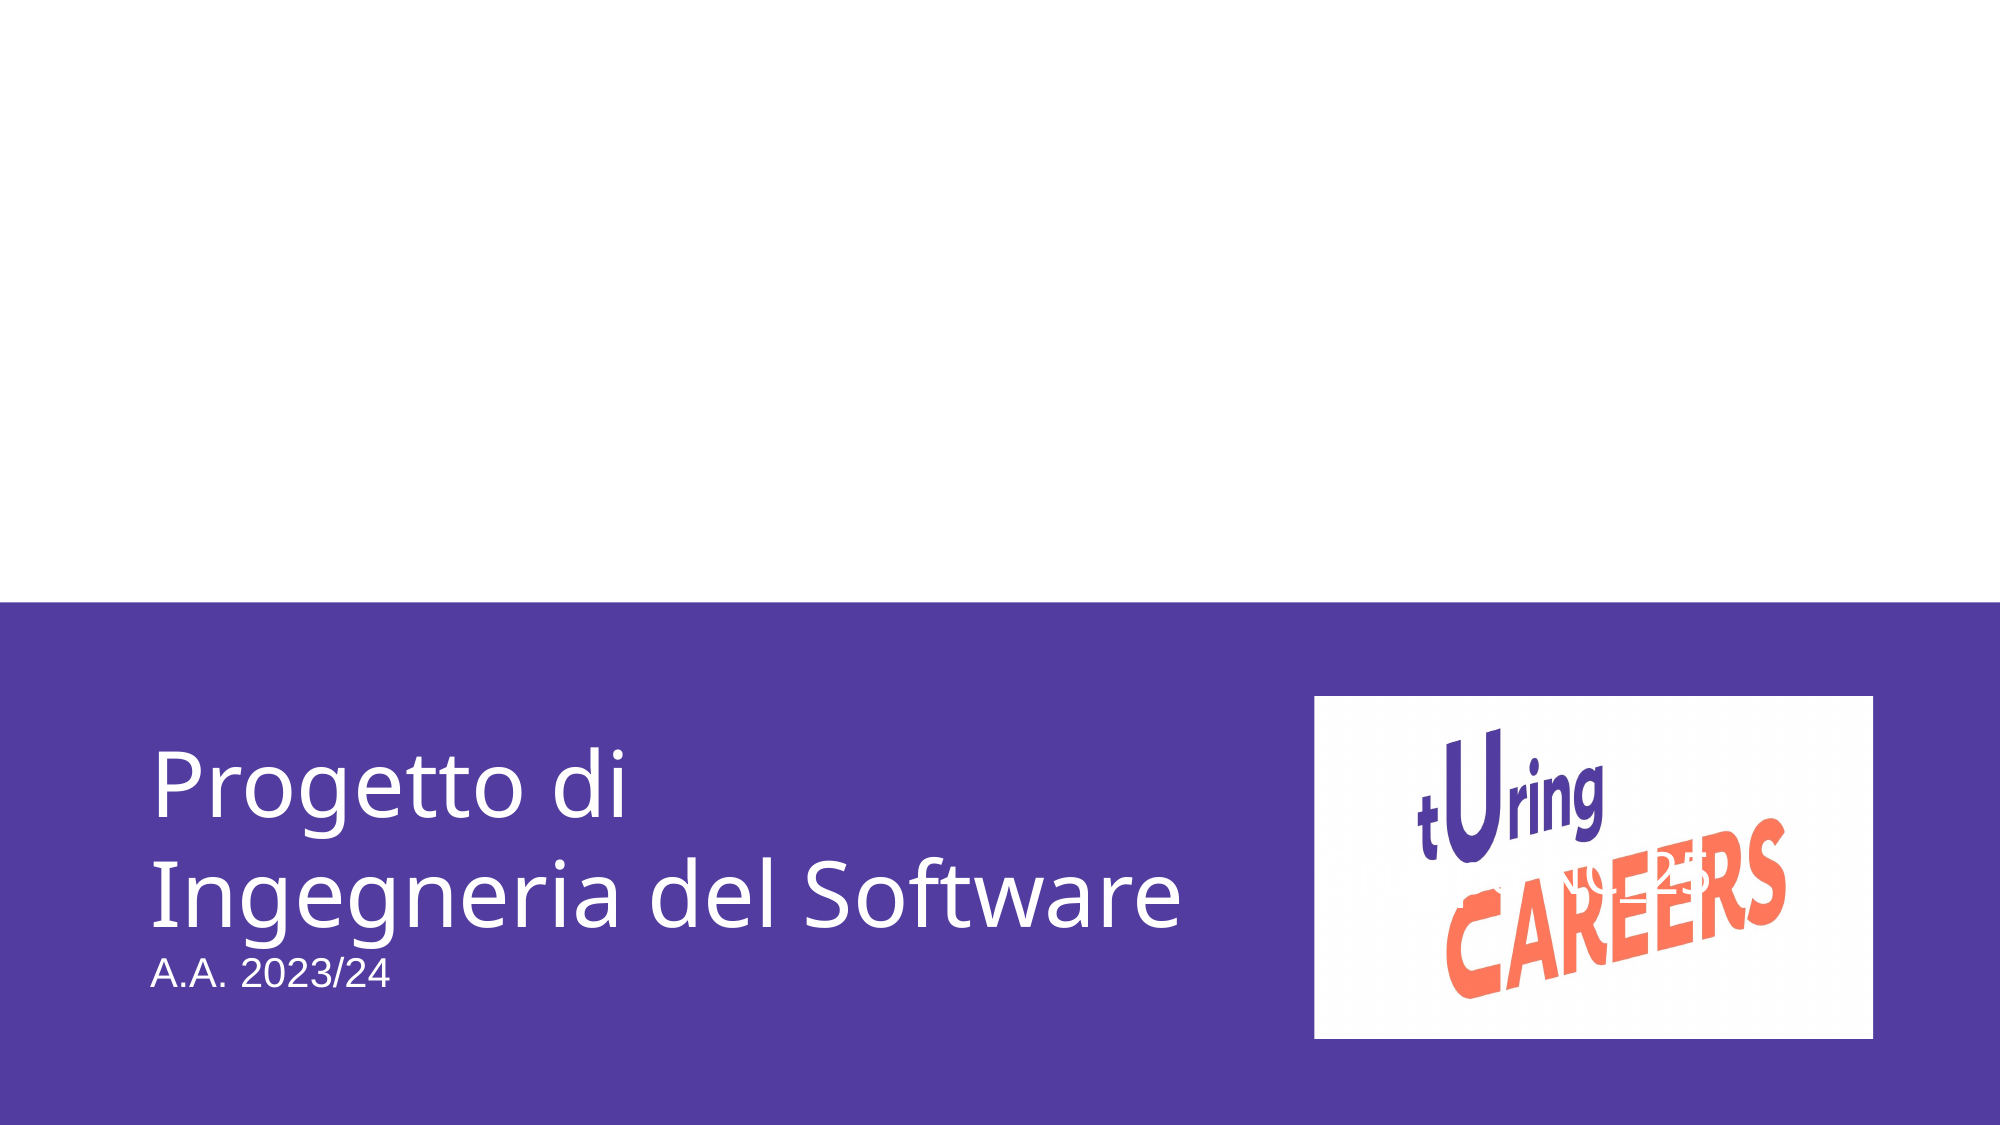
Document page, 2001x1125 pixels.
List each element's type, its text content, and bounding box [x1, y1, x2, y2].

picture [0, 0, 2000, 682]
list Gruppo NC_25 [1412, 747, 2000, 1090]
title Progetto di Ingegneria del Software A.A. 2023/24 [0, 682, 2000, 1125]
